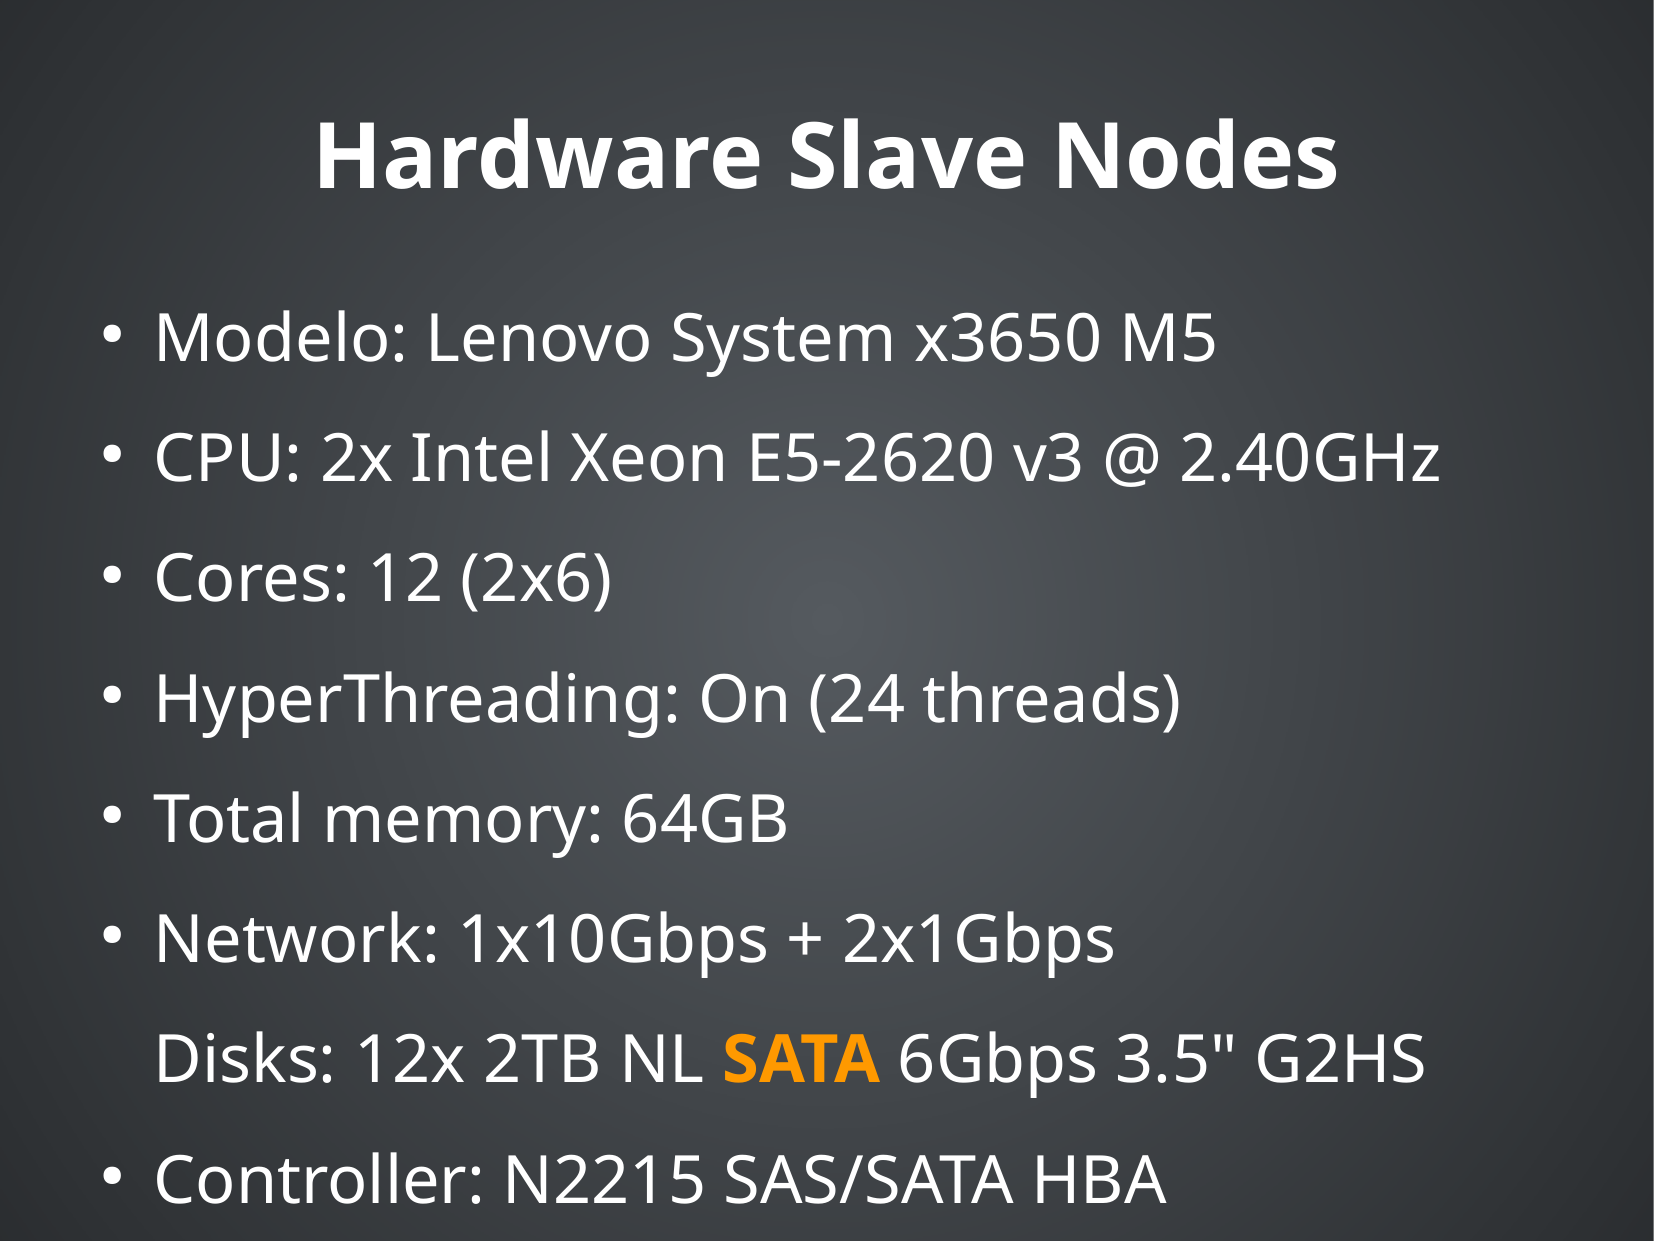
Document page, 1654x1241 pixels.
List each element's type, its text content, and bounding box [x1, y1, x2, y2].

title Hardware Slave Nodes [82, 49, 1571, 257]
picture [0, 0, 1654, 1241]
list Modelo: Lenovo System x3650 M5 CPU: 2x Intel Xeon E5-2620 v3 @ 2.40GHz Cores: 12 (2x6) HyperThreading: On (24 threads) Total memory: 64GB Network: 1x10Gbps + 2x1Gbps Disks: 12x 2TB NL SATA 6Gbps 3.5" G2HS Controller: N2215 SAS/SATA HBA [82, 290, 1571, 1119]
